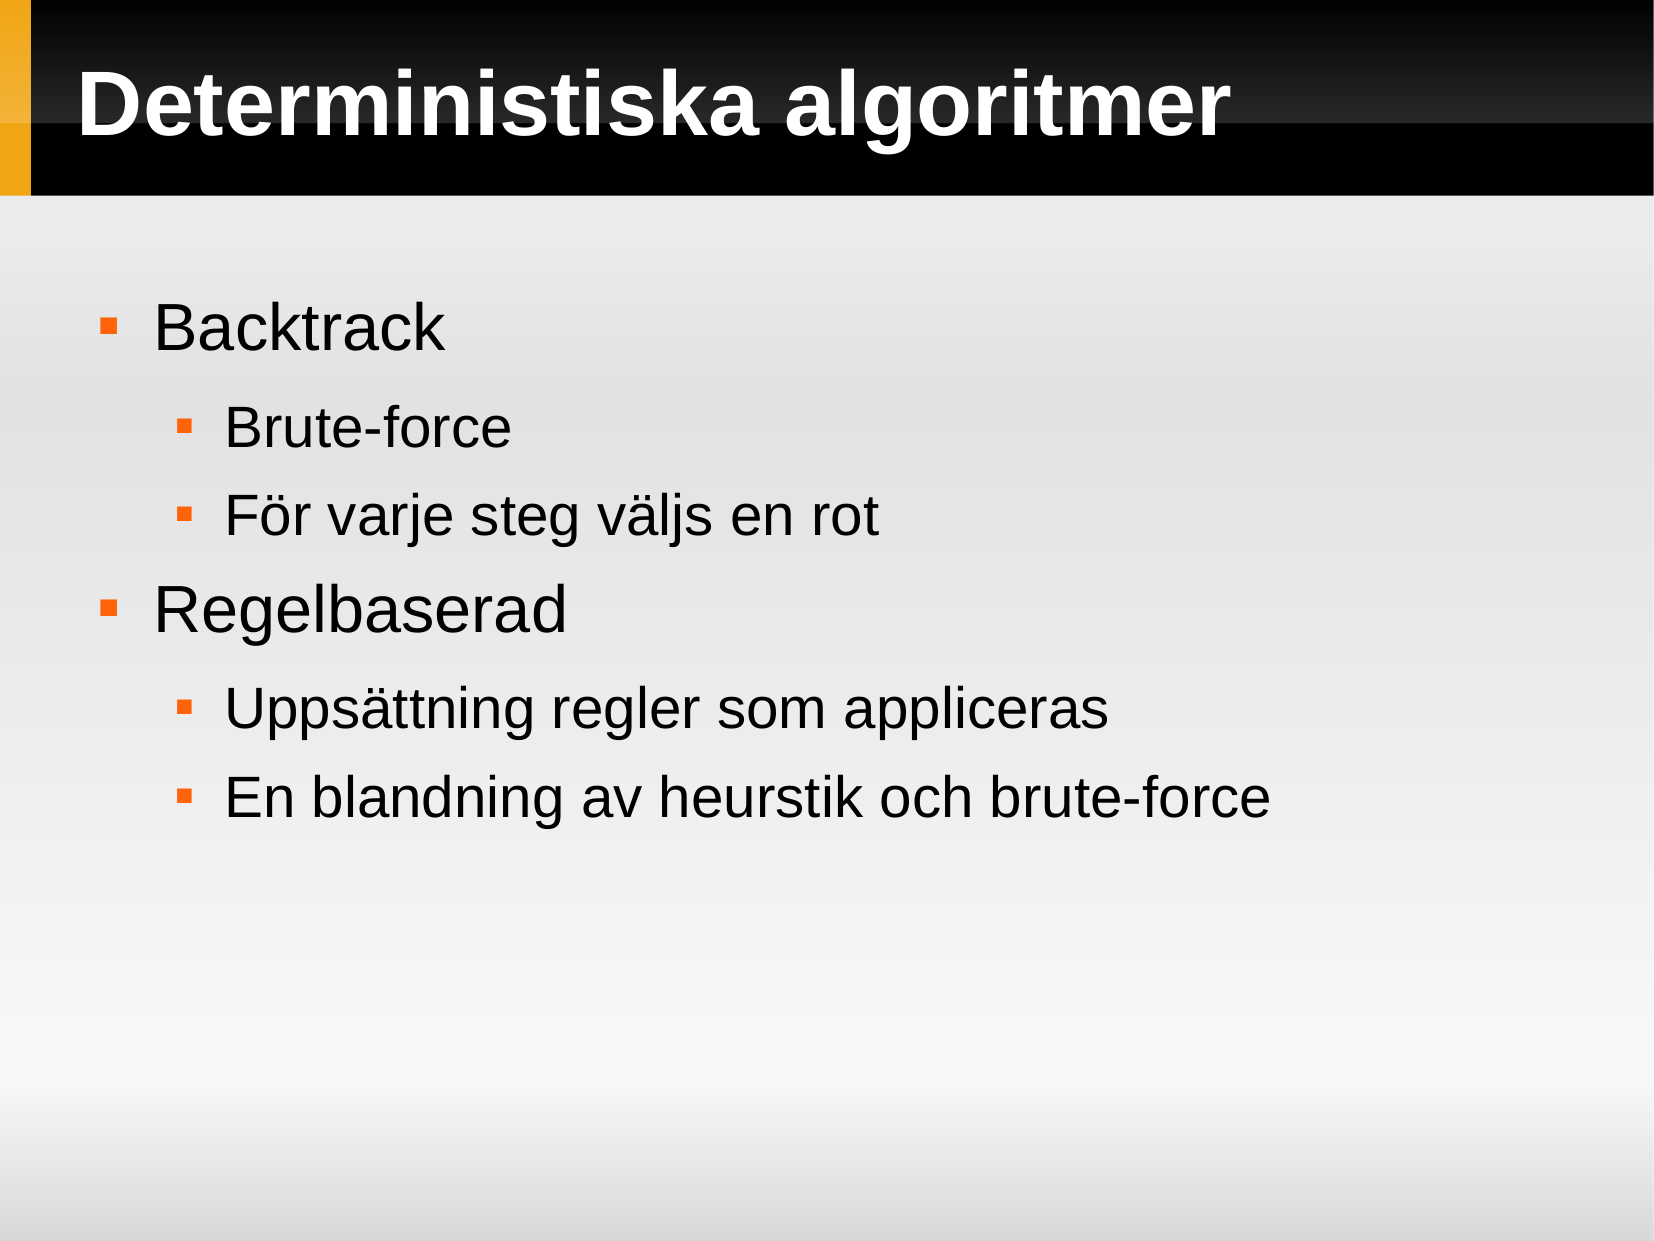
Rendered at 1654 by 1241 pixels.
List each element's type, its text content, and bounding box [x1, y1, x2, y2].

list Backtrack Brute-force För varje steg väljs en rot Regelbaserad Uppsättning regler som appliceras En blandning av heurstik och brute-force [82, 290, 1571, 1094]
picture [0, 0, 1654, 1241]
title Deterministiska algoritmer [76, 7, 1565, 200]
